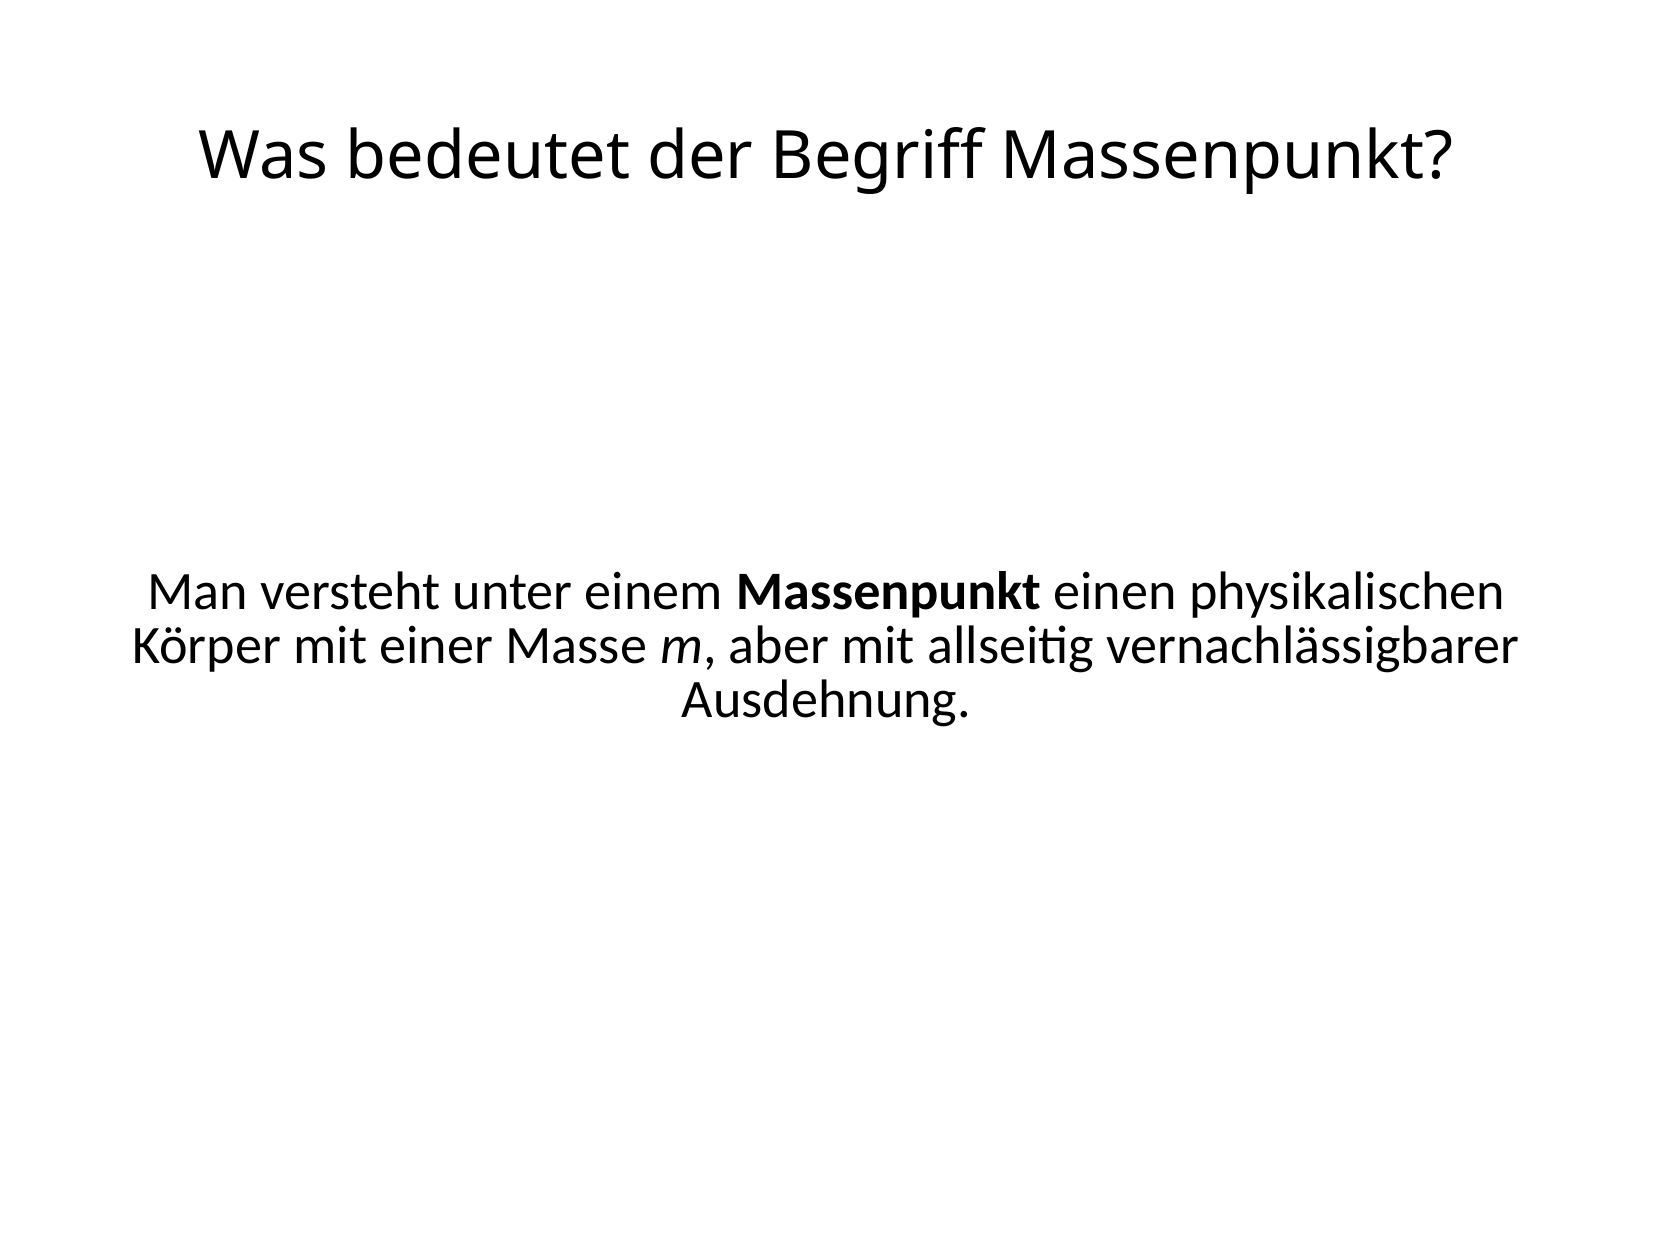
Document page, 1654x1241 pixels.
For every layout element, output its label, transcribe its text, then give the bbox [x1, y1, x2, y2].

subtitle Man versteht unter einem Massenpunkt einen physikalischen Körper mit einer Masse m, aber mit allseitig vernachlässigbarer Ausdehnung. [82, 290, 1571, 1010]
title Was bedeutet der Begriff Massenpunkt? [82, 49, 1571, 257]
